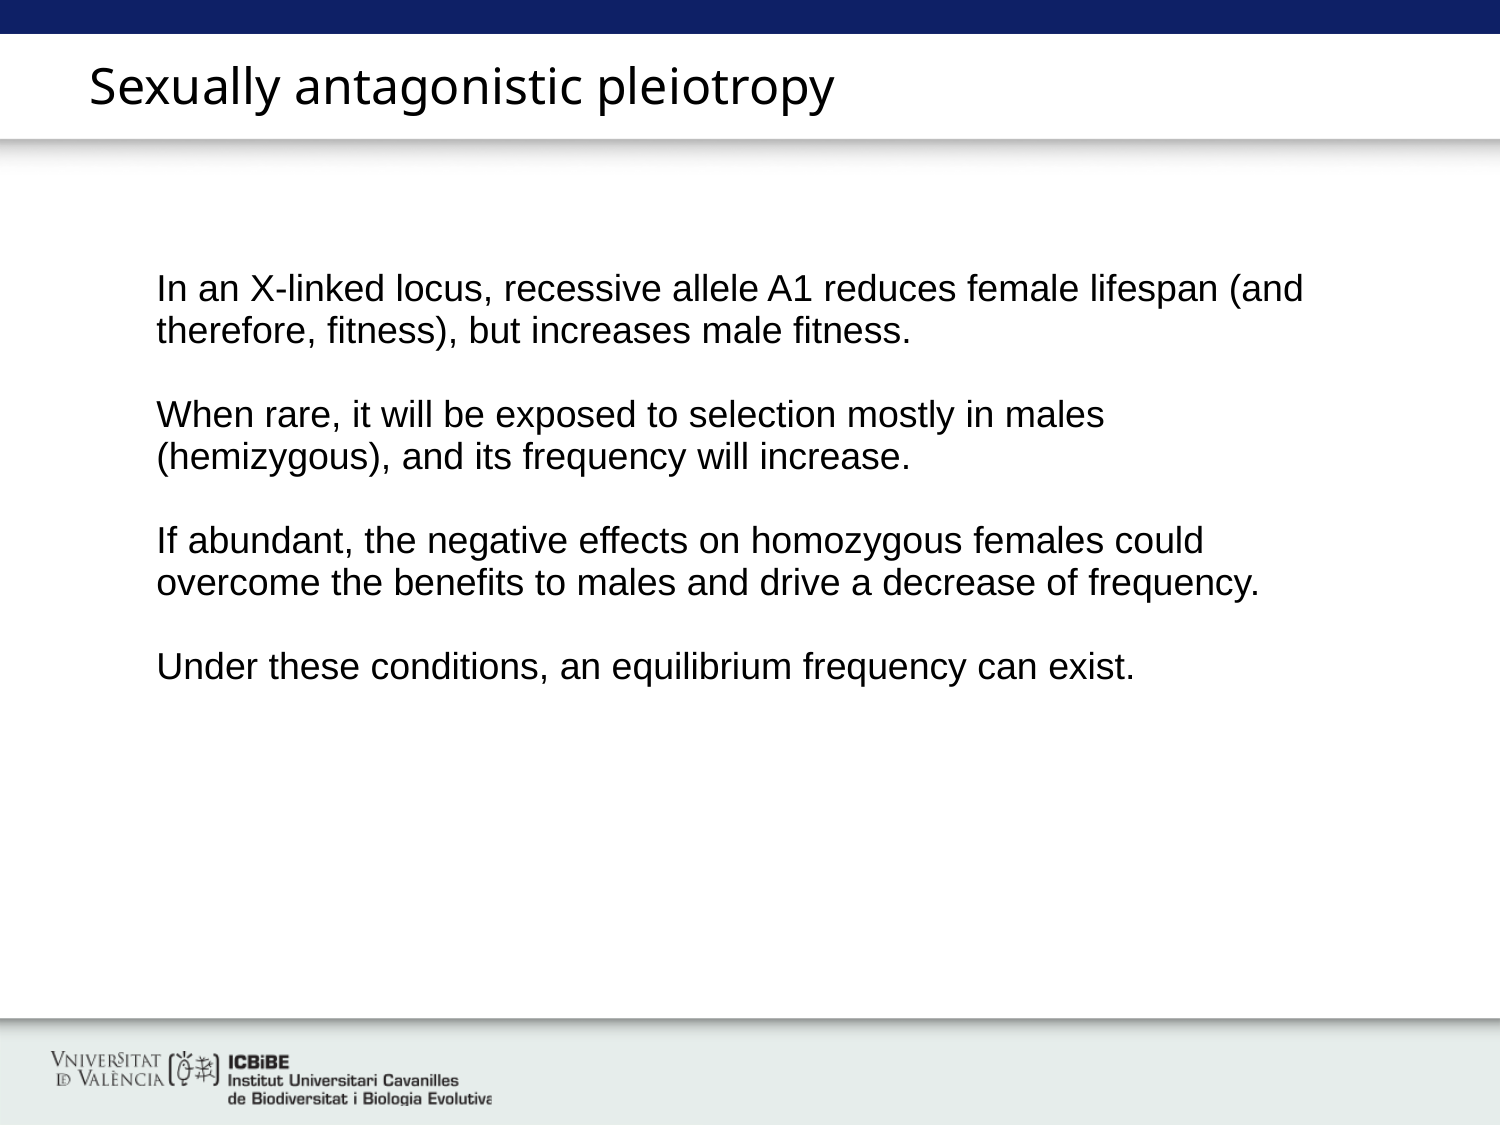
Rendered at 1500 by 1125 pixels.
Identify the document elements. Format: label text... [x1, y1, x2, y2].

picture [0, 0, 1500, 214]
list Sexually antagonistic pleiotropy [75, 47, 922, 110]
picture [0, 1018, 1500, 1125]
text_box In an X-linked locus, recessive allele A1 reduces female lifespan (and therefore, fitness), but increases male fitness. When rare, it will be exposed to selection mostly in males (hemizygous), and its frequency will increase. If abundant, the negative effects on homozygous females could overcome the benefits to males and drive a decrease of frequency. Under these conditions, an equilibrium frequency can exist. [141, 259, 1343, 695]
